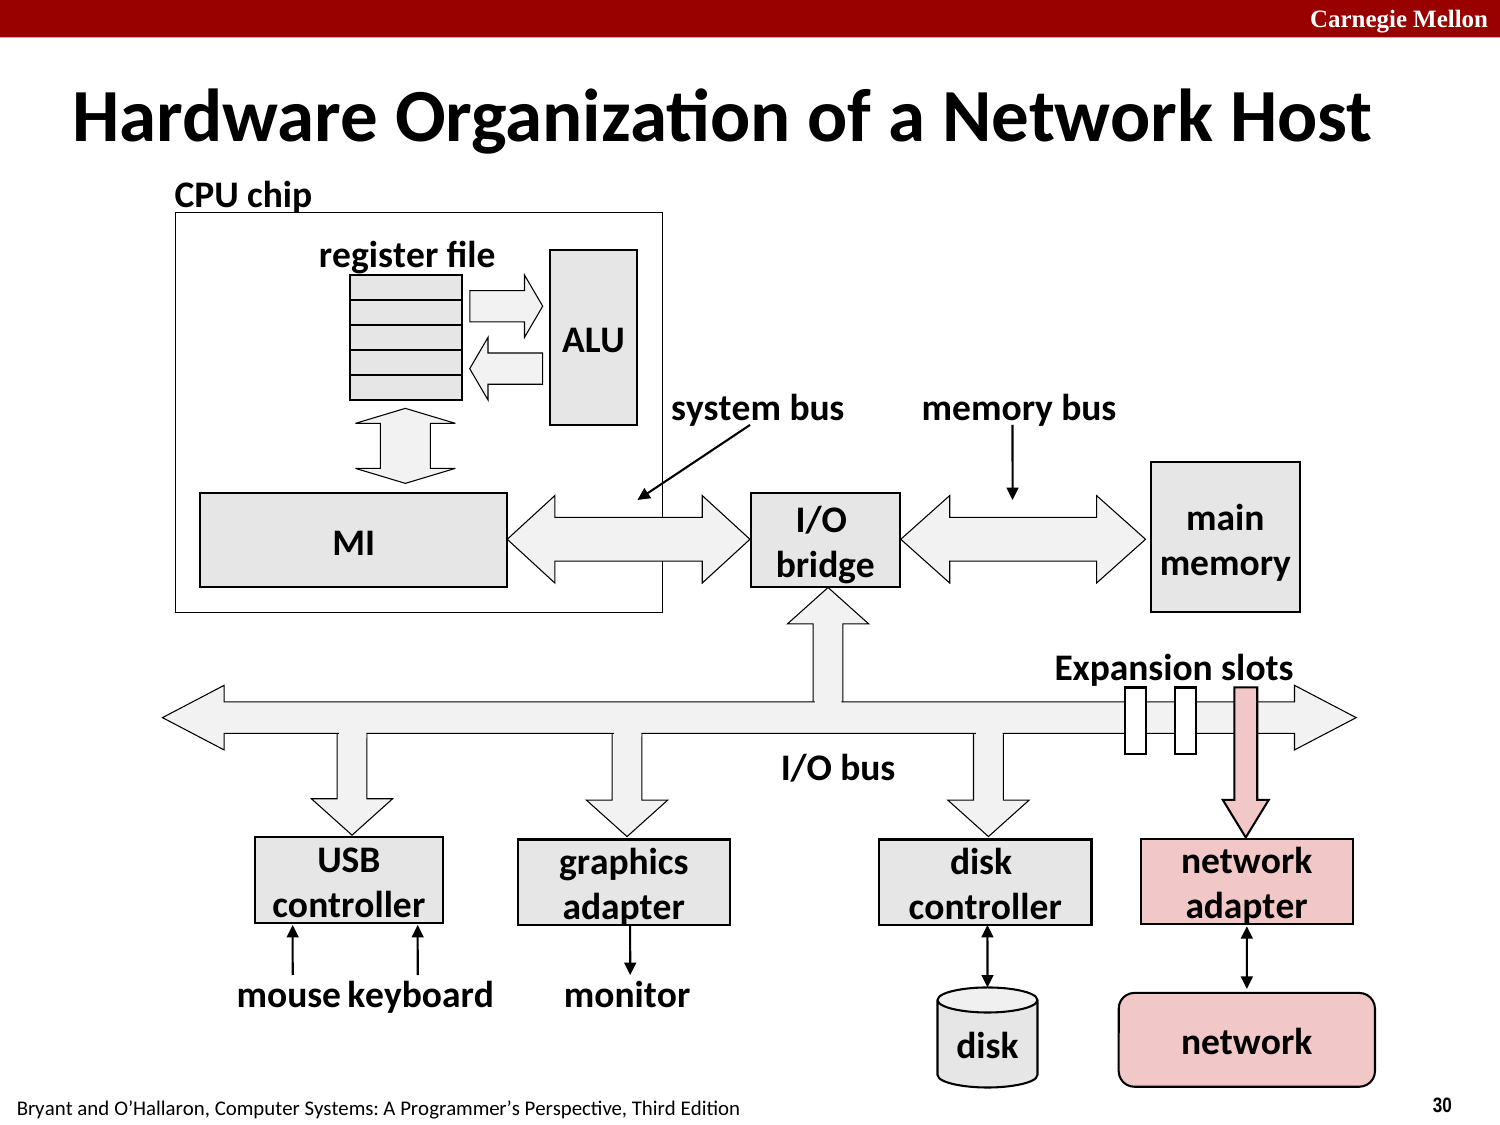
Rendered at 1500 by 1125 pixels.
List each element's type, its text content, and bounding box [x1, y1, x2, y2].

title Hardware Organization of a Network Host [57, 46, 1488, 175]
text_box CPU chip [159, 162, 328, 223]
text_box mouse [221, 962, 332, 1023]
text_box network adapter [1140, 838, 1354, 925]
text_box graphics adapter [517, 839, 731, 925]
text_box memory bus [906, 375, 1132, 436]
text_box main memory [1150, 462, 1300, 613]
text_box I/O bus [766, 735, 911, 796]
text_box register file [304, 222, 511, 283]
text_box USB controller [255, 837, 443, 923]
text_box [350, 283, 463, 400]
text_box [469, 337, 543, 400]
text_box [355, 408, 456, 484]
text_box keyboard [332, 962, 509, 1023]
text_box disk [937, 1001, 1038, 1088]
text_box MI [200, 492, 508, 588]
text_box [469, 274, 543, 338]
text_box I/O bridge [750, 492, 900, 588]
text_box [508, 495, 750, 584]
text_box network [1118, 992, 1375, 1087]
text_box Expansion slots [1039, 635, 1309, 696]
text_box ALU [549, 249, 638, 425]
text_box monitor [549, 962, 706, 1023]
text_box system bus [656, 375, 860, 436]
text_box disk controller [879, 839, 1092, 925]
text_box [162, 587, 1357, 838]
text_box [900, 495, 1146, 584]
